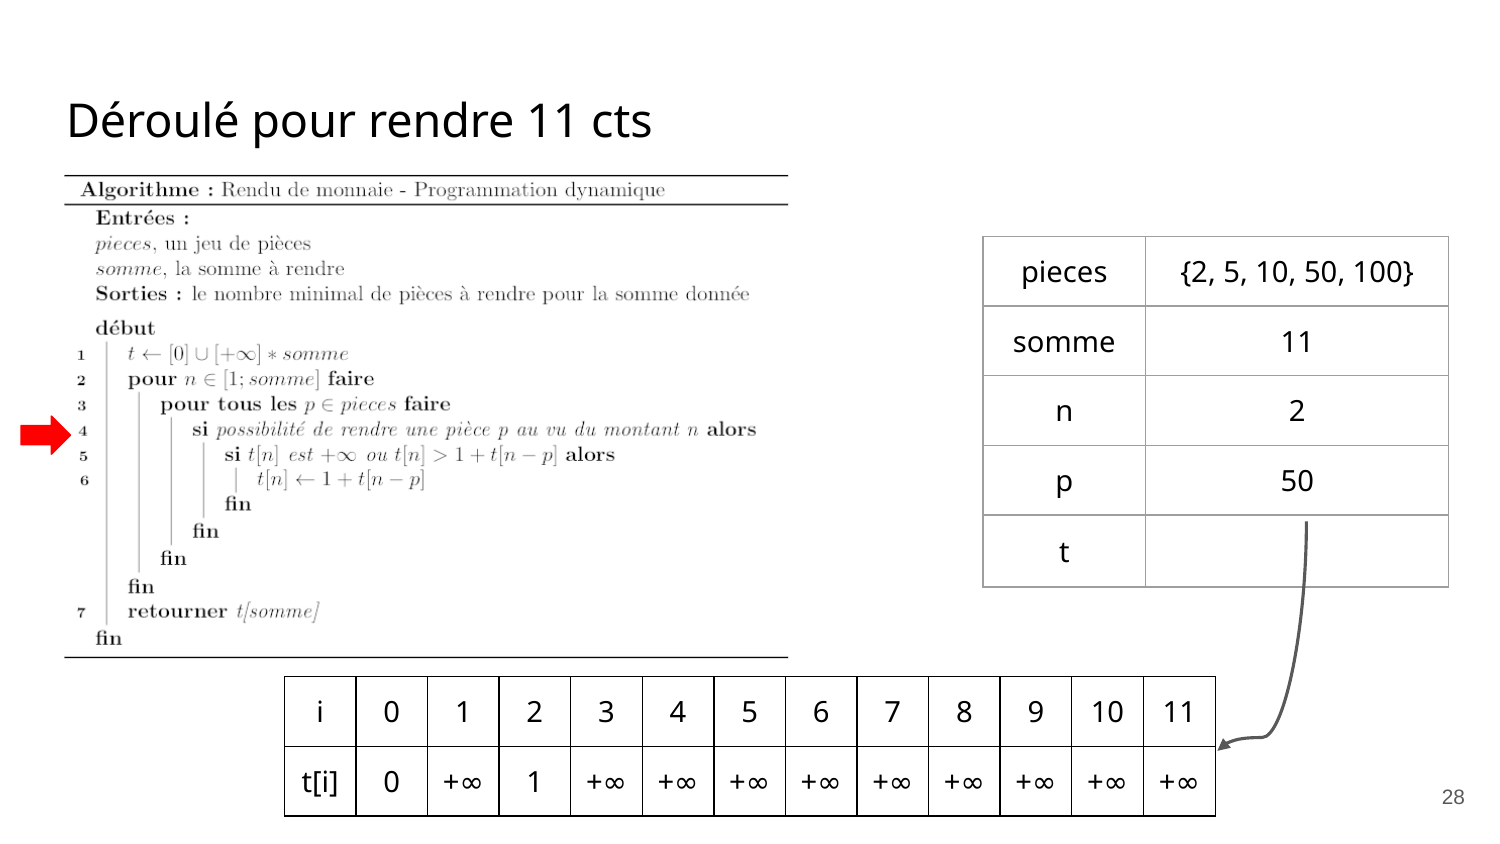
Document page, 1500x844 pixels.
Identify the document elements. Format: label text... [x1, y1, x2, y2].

text_box [21, 416, 71, 455]
table_header 2 [500, 677, 570, 746]
slide_number <numéro> [1389, 764, 1480, 830]
table_header 4 [643, 677, 713, 746]
table_cell p [984, 446, 1145, 514]
table_header pieces [984, 237, 1145, 305]
table_cell +∞ [786, 747, 856, 815]
table_header i [285, 677, 355, 746]
table_cell t [984, 516, 1145, 586]
table_header 10 [1072, 677, 1143, 746]
picture [63, 173, 789, 660]
table_cell somme [984, 307, 1145, 375]
title Déroulé pour rendre 11 cts [51, 72, 1449, 167]
table_cell 50 [1146, 446, 1448, 514]
table_cell 2 [1146, 376, 1448, 445]
table_cell +∞ [1144, 747, 1215, 815]
table_cell +∞ [643, 747, 713, 815]
table_header 8 [929, 677, 999, 746]
table_cell +∞ [1001, 747, 1071, 815]
table_header {2, 5, 10, 50, 100} [1146, 237, 1448, 305]
table_cell 0 [357, 747, 427, 815]
table_cell +∞ [428, 747, 498, 815]
table_header 11 [1144, 677, 1215, 746]
table_cell 11 [1146, 307, 1448, 375]
table_header 9 [1001, 677, 1071, 746]
table_cell t[i] [285, 747, 355, 815]
table_header 6 [786, 677, 856, 746]
table_cell n [984, 376, 1145, 445]
table_cell [1146, 516, 1448, 586]
table_cell +∞ [715, 747, 785, 815]
table_header 5 [715, 677, 785, 746]
table_header 1 [428, 677, 498, 746]
table_cell +∞ [858, 747, 928, 815]
table_header 3 [571, 677, 642, 746]
table_header 7 [858, 677, 928, 746]
table_cell 1 [500, 747, 570, 815]
table_header 0 [357, 677, 427, 746]
table_cell +∞ [571, 747, 642, 815]
table_cell +∞ [1072, 747, 1143, 815]
table_cell +∞ [929, 747, 999, 815]
